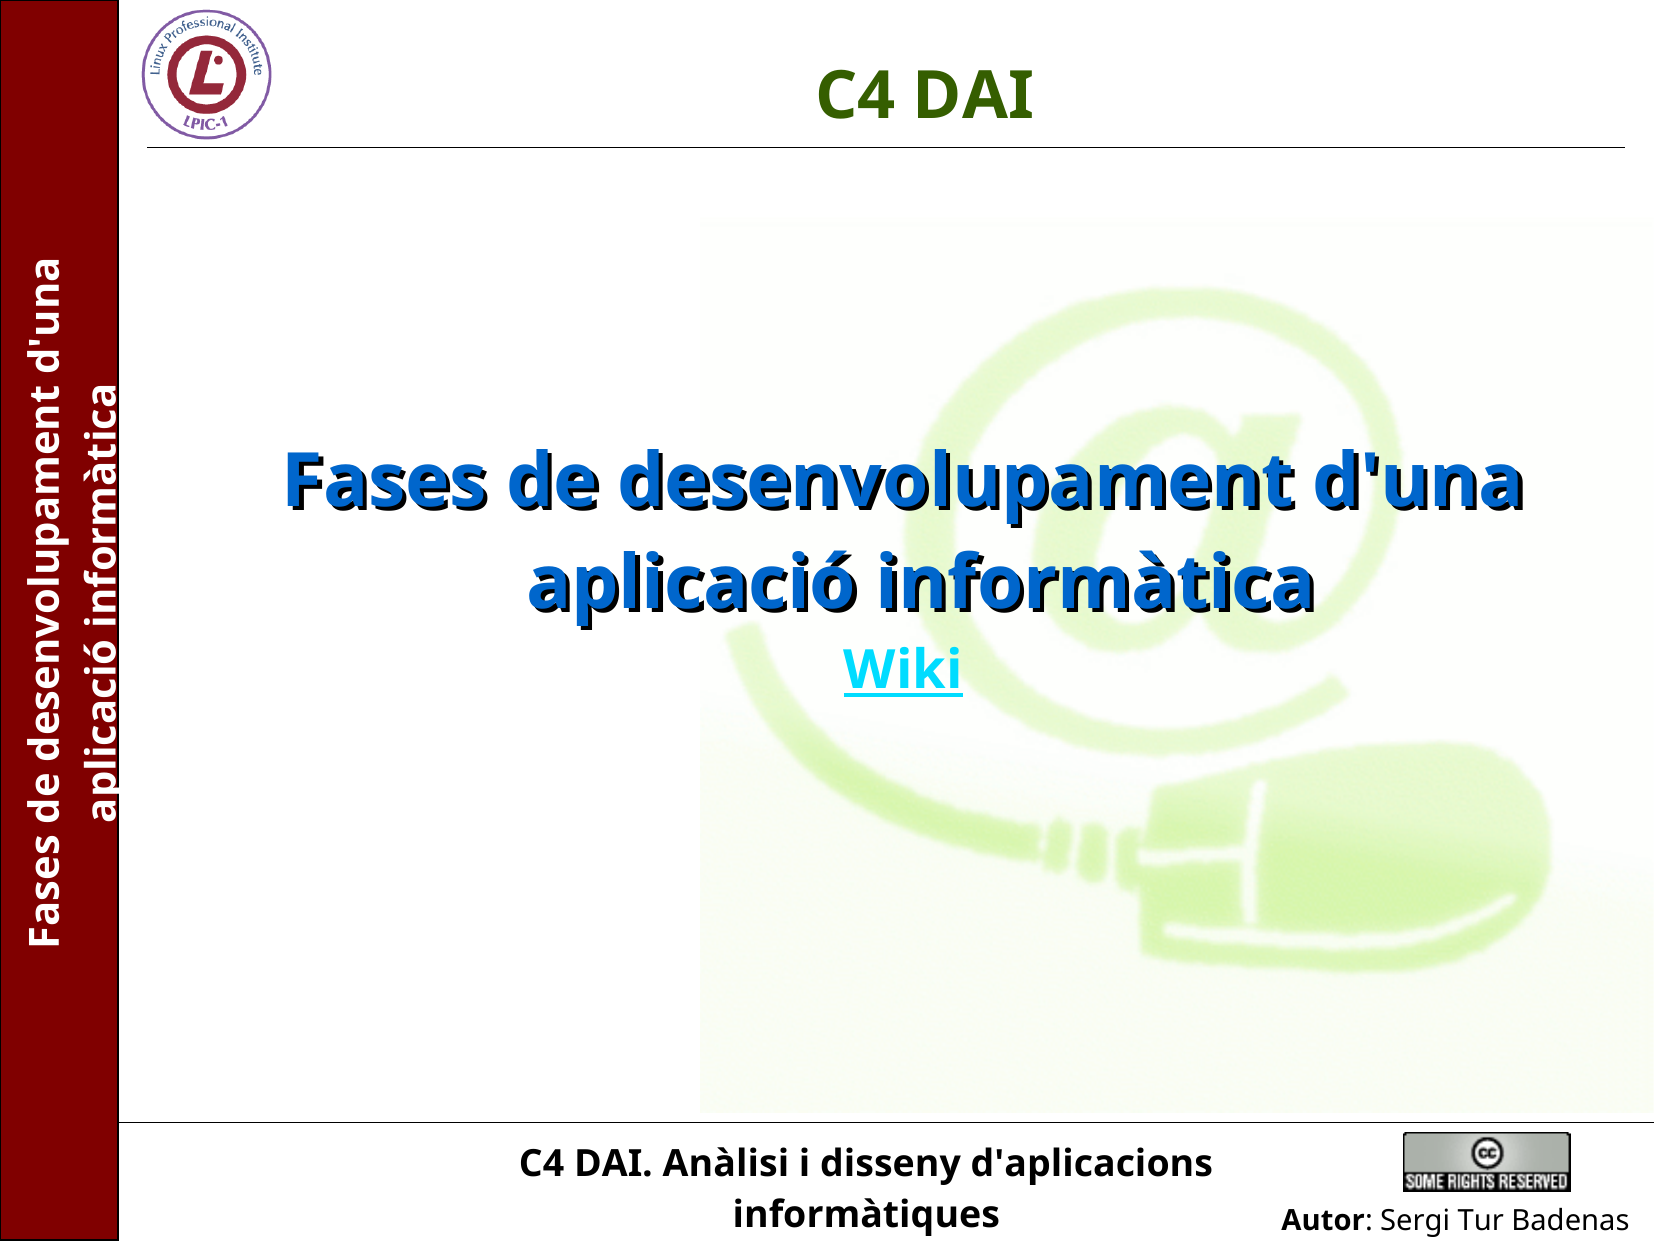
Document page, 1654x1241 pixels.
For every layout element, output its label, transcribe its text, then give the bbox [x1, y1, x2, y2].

title C4 DAI [206, 43, 1643, 142]
picture [1403, 1132, 1571, 1192]
subtitle Fases de desenvolupament d'una aplicació informàtica Wiki [141, 242, 1630, 1093]
picture [135, 5, 277, 142]
picture [700, 217, 1654, 1113]
